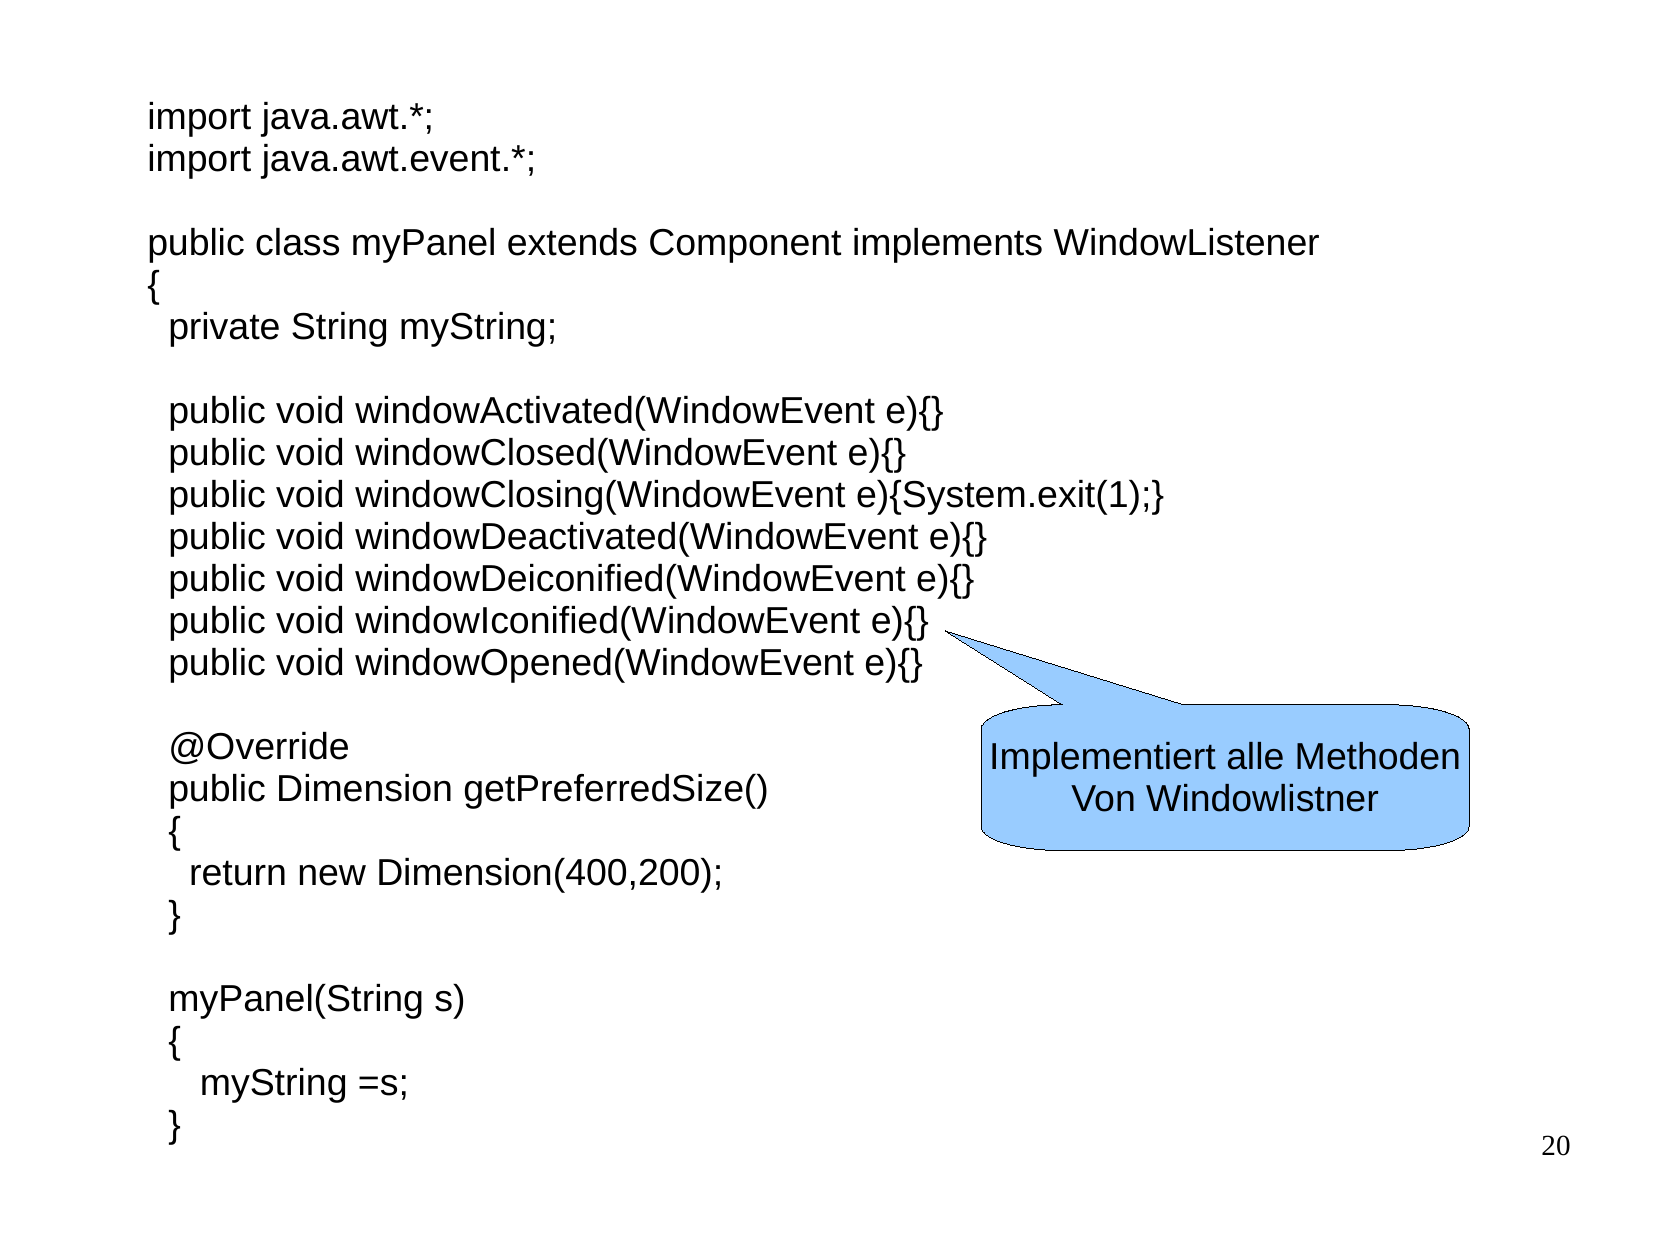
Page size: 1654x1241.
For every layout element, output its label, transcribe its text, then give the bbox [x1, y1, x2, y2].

text_box Implementiert alle Methoden Von Windowlistner [1335, 704, 1470, 851]
text_box import java.awt.*; import java.awt.event.*; public class myPanel extends Component implements WindowListener { private String myString; public void windowActivated(WindowEvent e){} public void windowClosed(WindowEvent e){} public void windowClosing(WindowEvent e){System.exit(1);} public void windowDeactivated(WindowEvent e){} public void windowDeiconified(WindowEvent e){} public void windowIconified(WindowEvent e){} public void windowOpened(WindowEvent e){} @Override public Dimension getPreferredSize() { return new Dimension(400,200); } myPanel(String s) { myString =s; } [132, 88, 1335, 1153]
